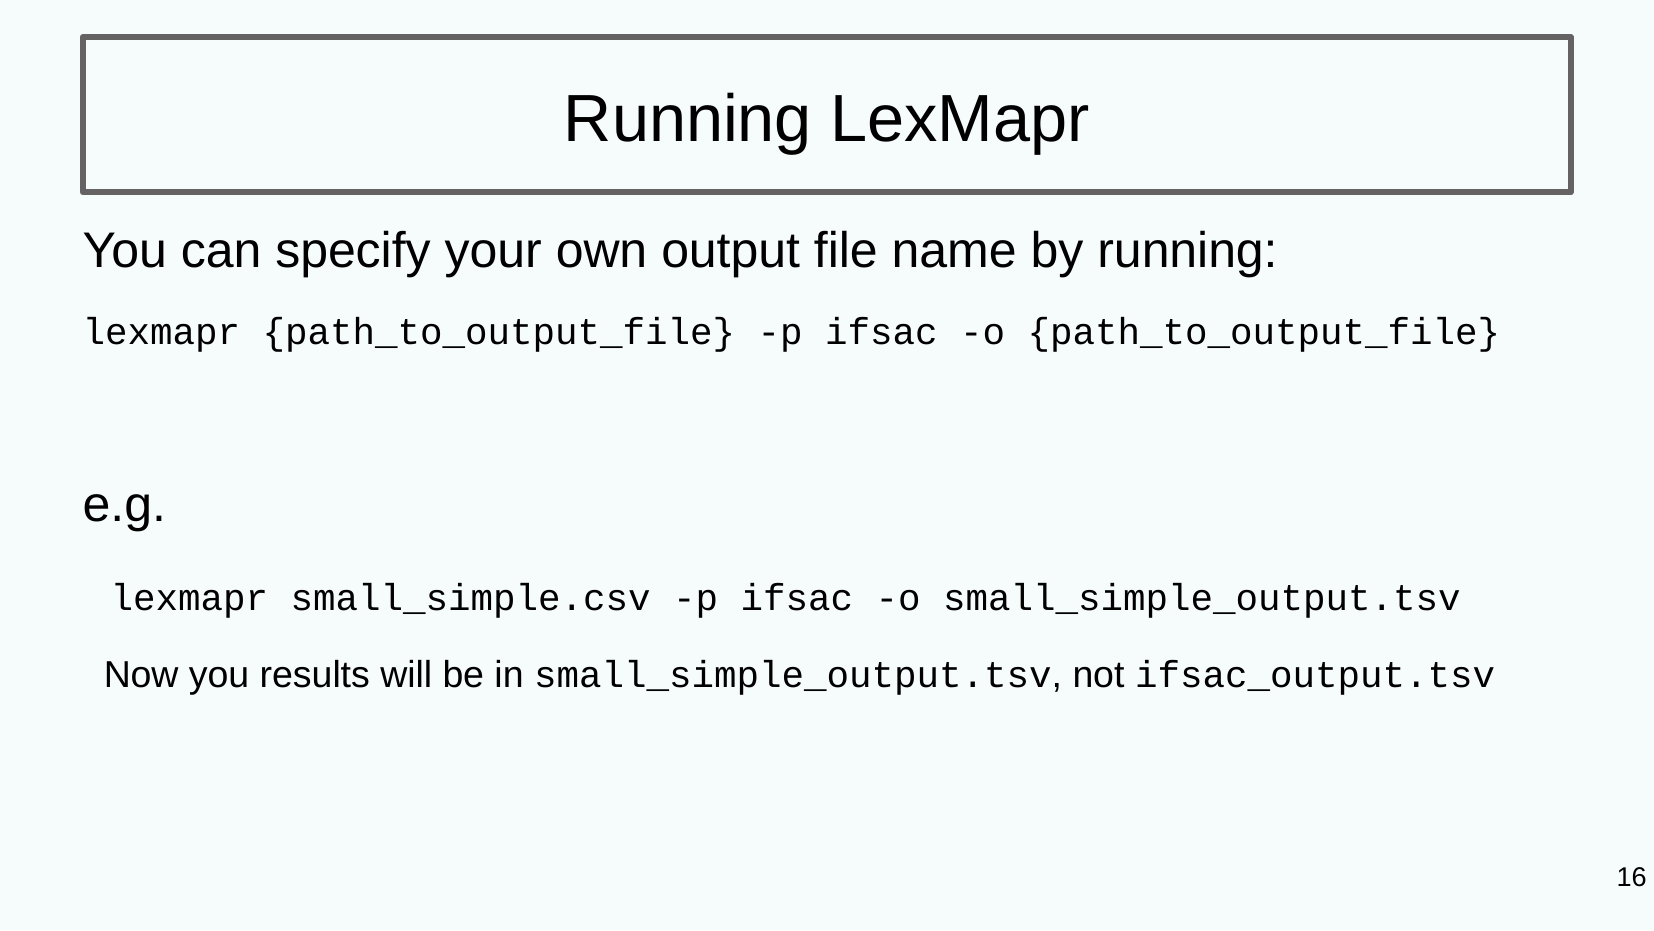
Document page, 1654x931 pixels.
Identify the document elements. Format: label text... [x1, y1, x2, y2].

slide_number <number> [1547, 859, 1647, 931]
text_box You can specify your own output file name by running: lexmapr {path_to_output_file} -p ifsac -o {path_to_output_file} e.g. lexmapr small_simple.csv -p ifsac -o small_simple_output.tsv Now you results will be in small_simple_output.tsv, not ifsac_output.tsv [82, 217, 1571, 757]
text_box Running LexMapr [82, 37, 1571, 193]
